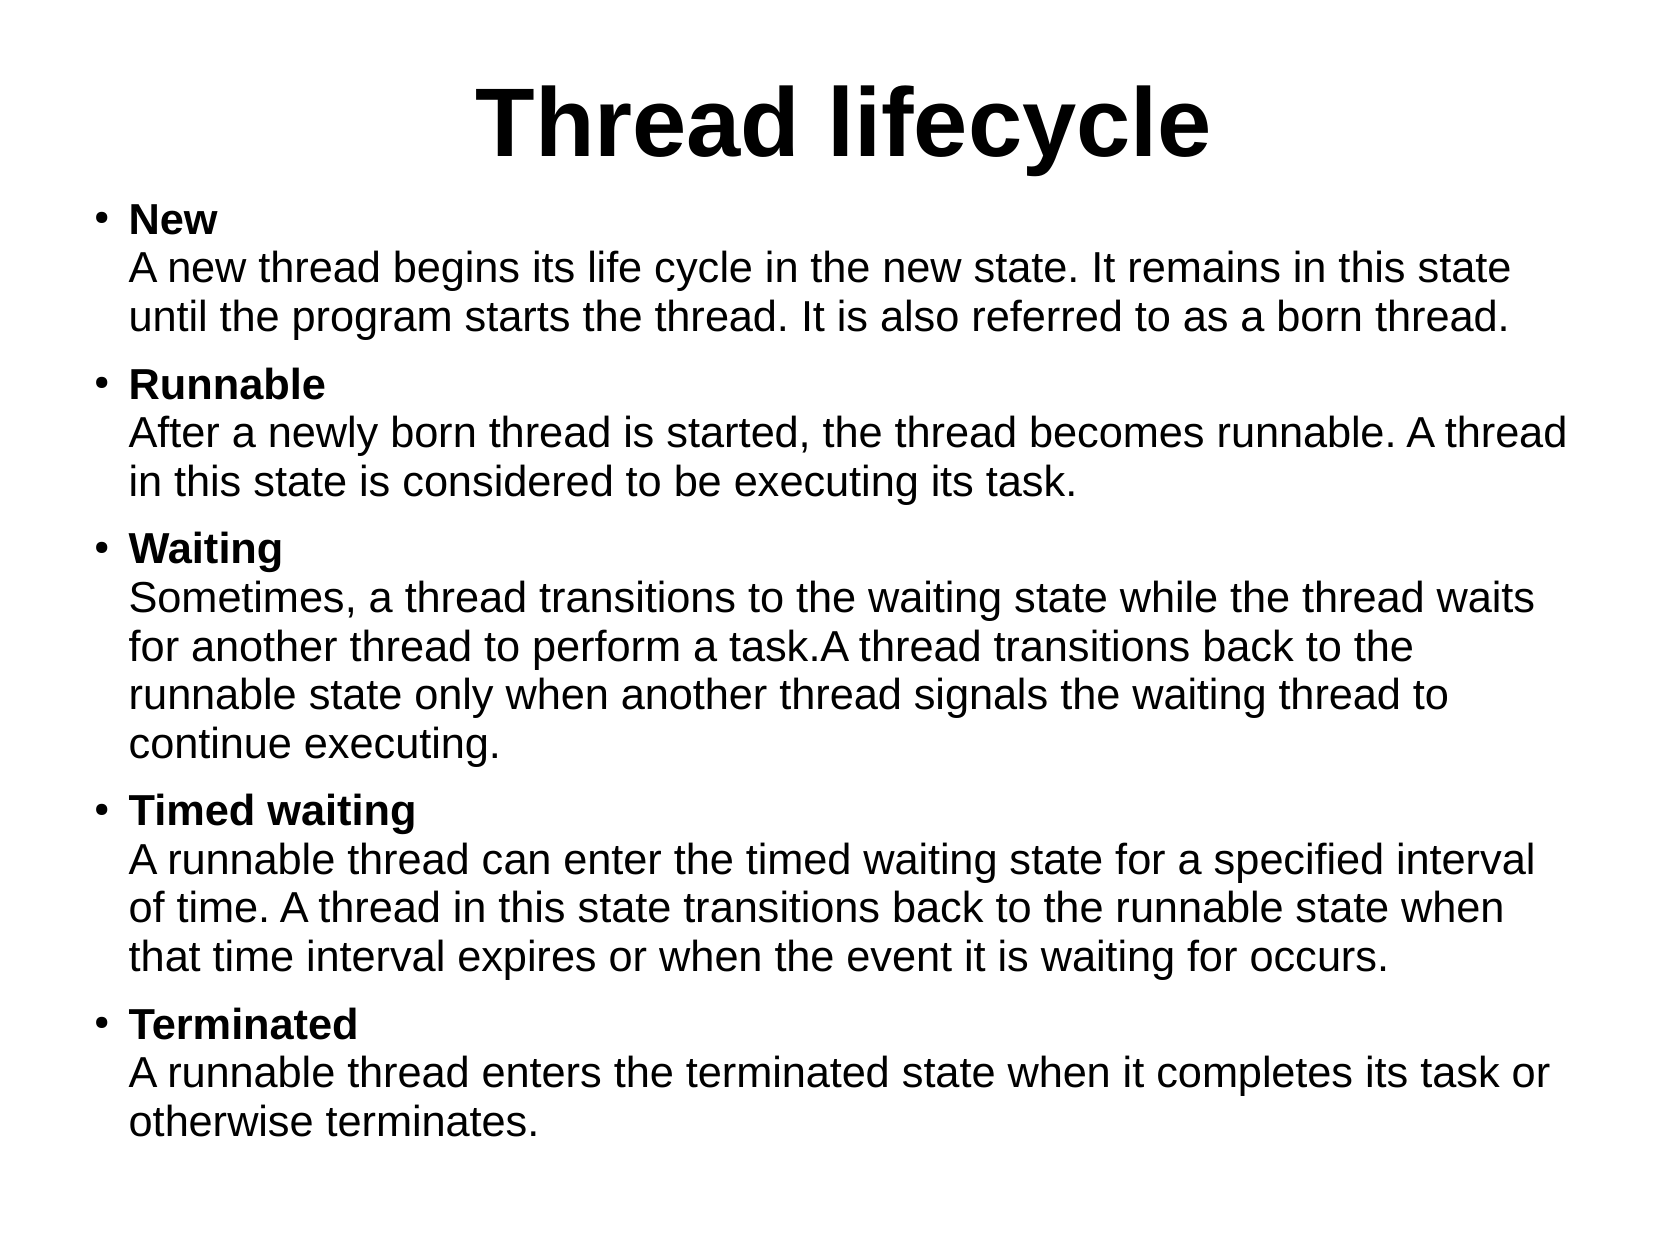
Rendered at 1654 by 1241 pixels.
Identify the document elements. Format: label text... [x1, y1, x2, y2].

title Thread lifecycle [82, 49, 1571, 195]
list New A new thread begins its life cycle in the new state. It remains in this state until the program starts the thread. It is also referred to as a born thread. Runnable After a newly born thread is started, the thread becomes runnable. A thread in this state is considered to be executing its task. Waiting Sometimes, a thread transitions to the waiting state while the thread waits for another thread to perform a task.A thread transitions back to the runnable state only when another thread signals the waiting thread to continue executing. Timed waiting A runnable thread can enter the timed waiting state for a specified interval of time. A thread in this state transitions back to the runnable state when that time interval expires or when the event it is waiting for occurs. Terminated A runnable thread enters the terminated state when it completes its task or otherwise terminates. [82, 195, 1571, 1170]
